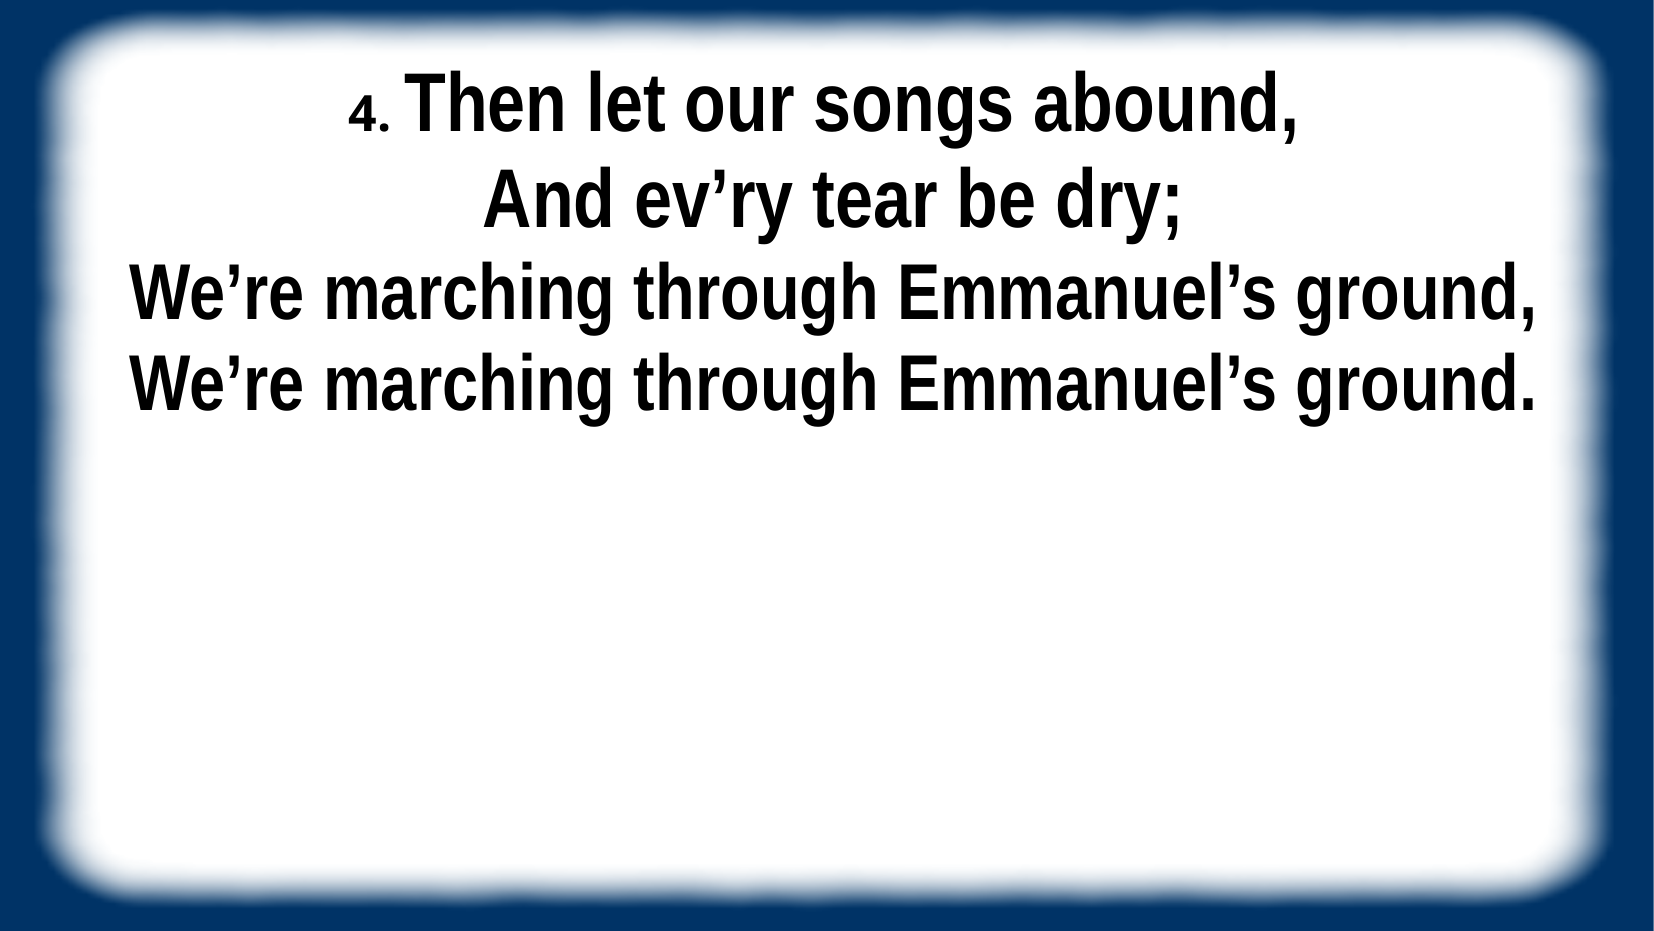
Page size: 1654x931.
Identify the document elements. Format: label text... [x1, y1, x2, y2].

picture [0, 0, 1654, 931]
title 4. Then let our songs abound, And ev’ry tear be dry; We’re marching through Emmanuel’s ground, We’re marching through Emmanuel’s ground. [90, 53, 1579, 466]
